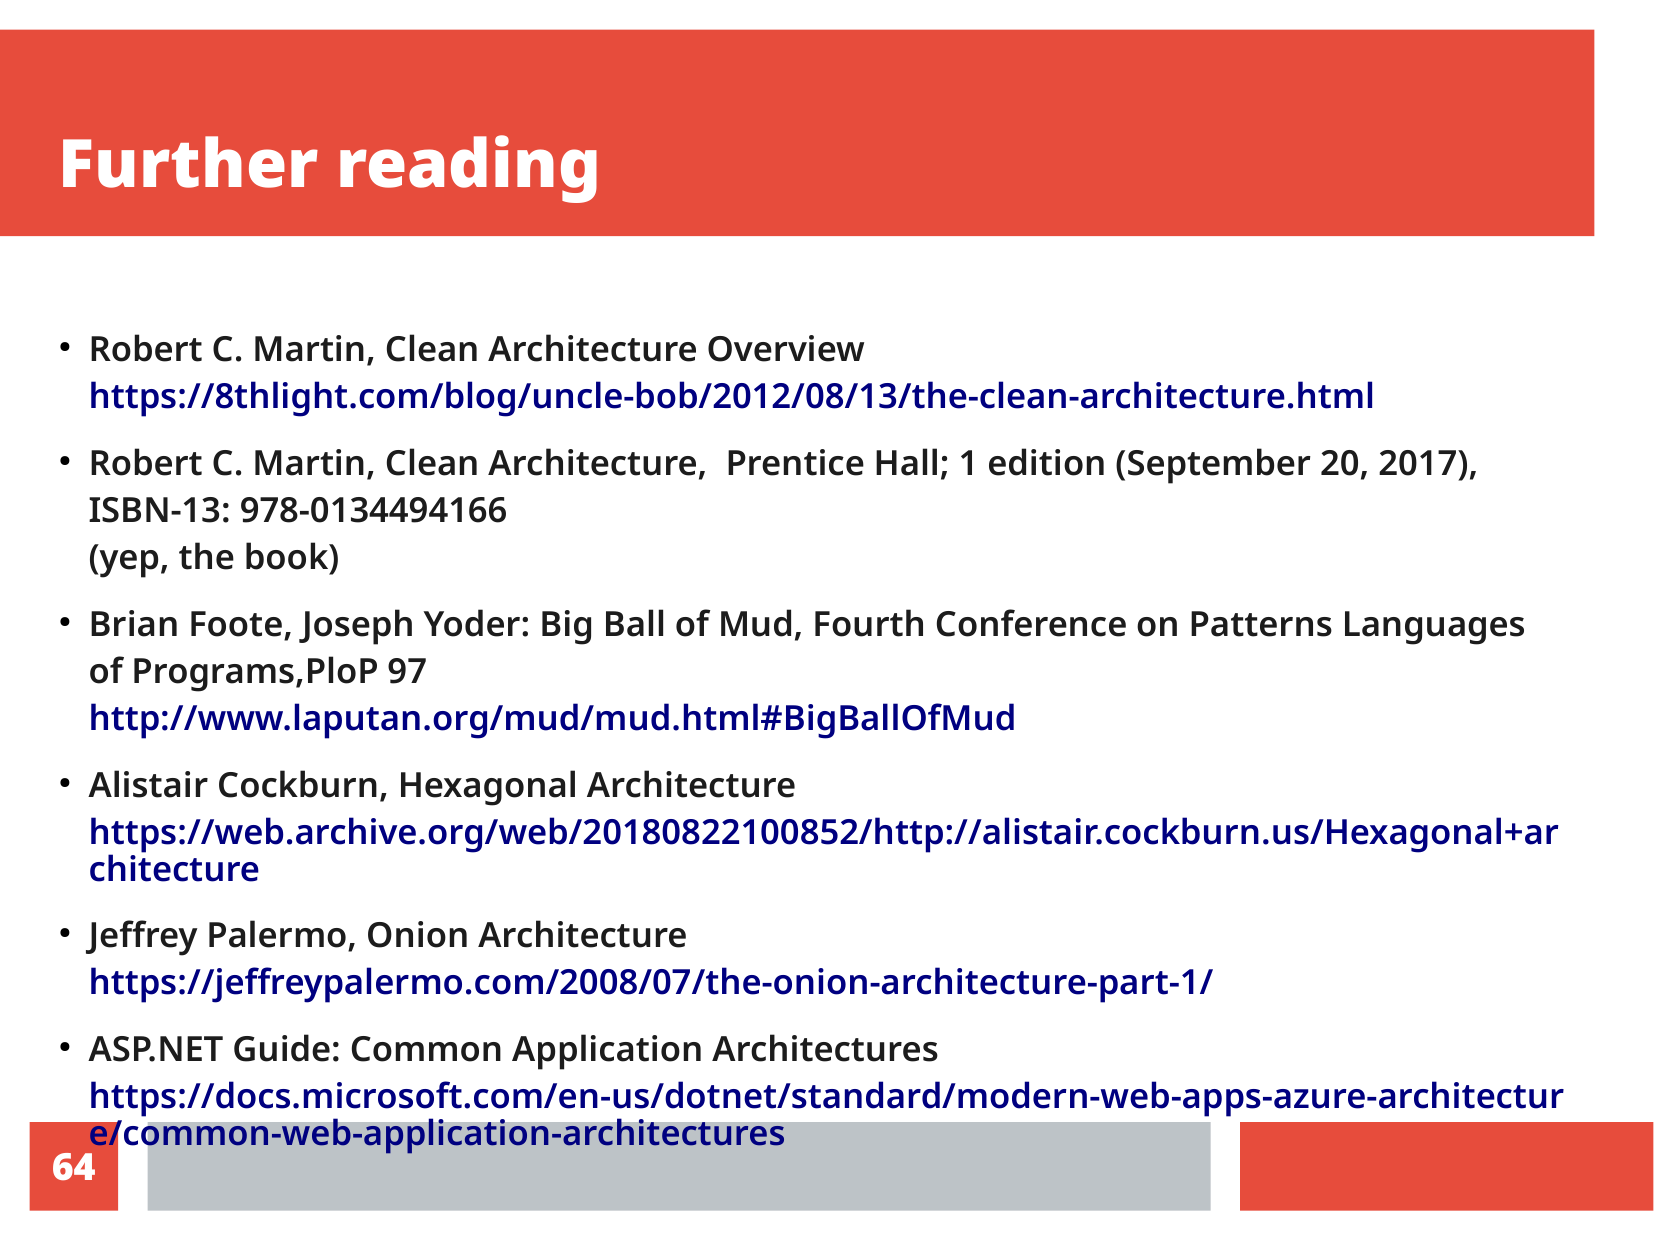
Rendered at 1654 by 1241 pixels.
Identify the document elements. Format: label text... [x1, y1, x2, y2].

title Further reading [59, 59, 1595, 207]
list Robert C. Martin, Clean Architecture Overview https://8thlight.com/blog/uncle-bob/2012/08/13/the-clean-architecture.html Robert C. Martin, Clean Architecture, Prentice Hall; 1 edition (September 20, 2017), ISBN-13: 978-0134494166 (yep, the book) Brian Foote, Joseph Yoder: Big Ball of Mud, Fourth Conference on Patterns Languages of Programs,PloP 97 http://www.laputan.org/mud/mud.html#BigBallOfMud Alistair Cockburn, Hexagonal Architecture https://web.archive.org/web/20180822100852/http://alistair.cockburn.us/Hexagonal+architecture Jeffrey Palermo, Onion Architecture https://jeffreypalermo.com/2008/07/the-onion-architecture-part-1/ ASP.NET Guide: Common Application Architectures https://docs.microsoft.com/en-us/dotnet/standard/modern-web-apps-azure-architecture/common-web-application-architectures [59, 324, 1565, 1093]
